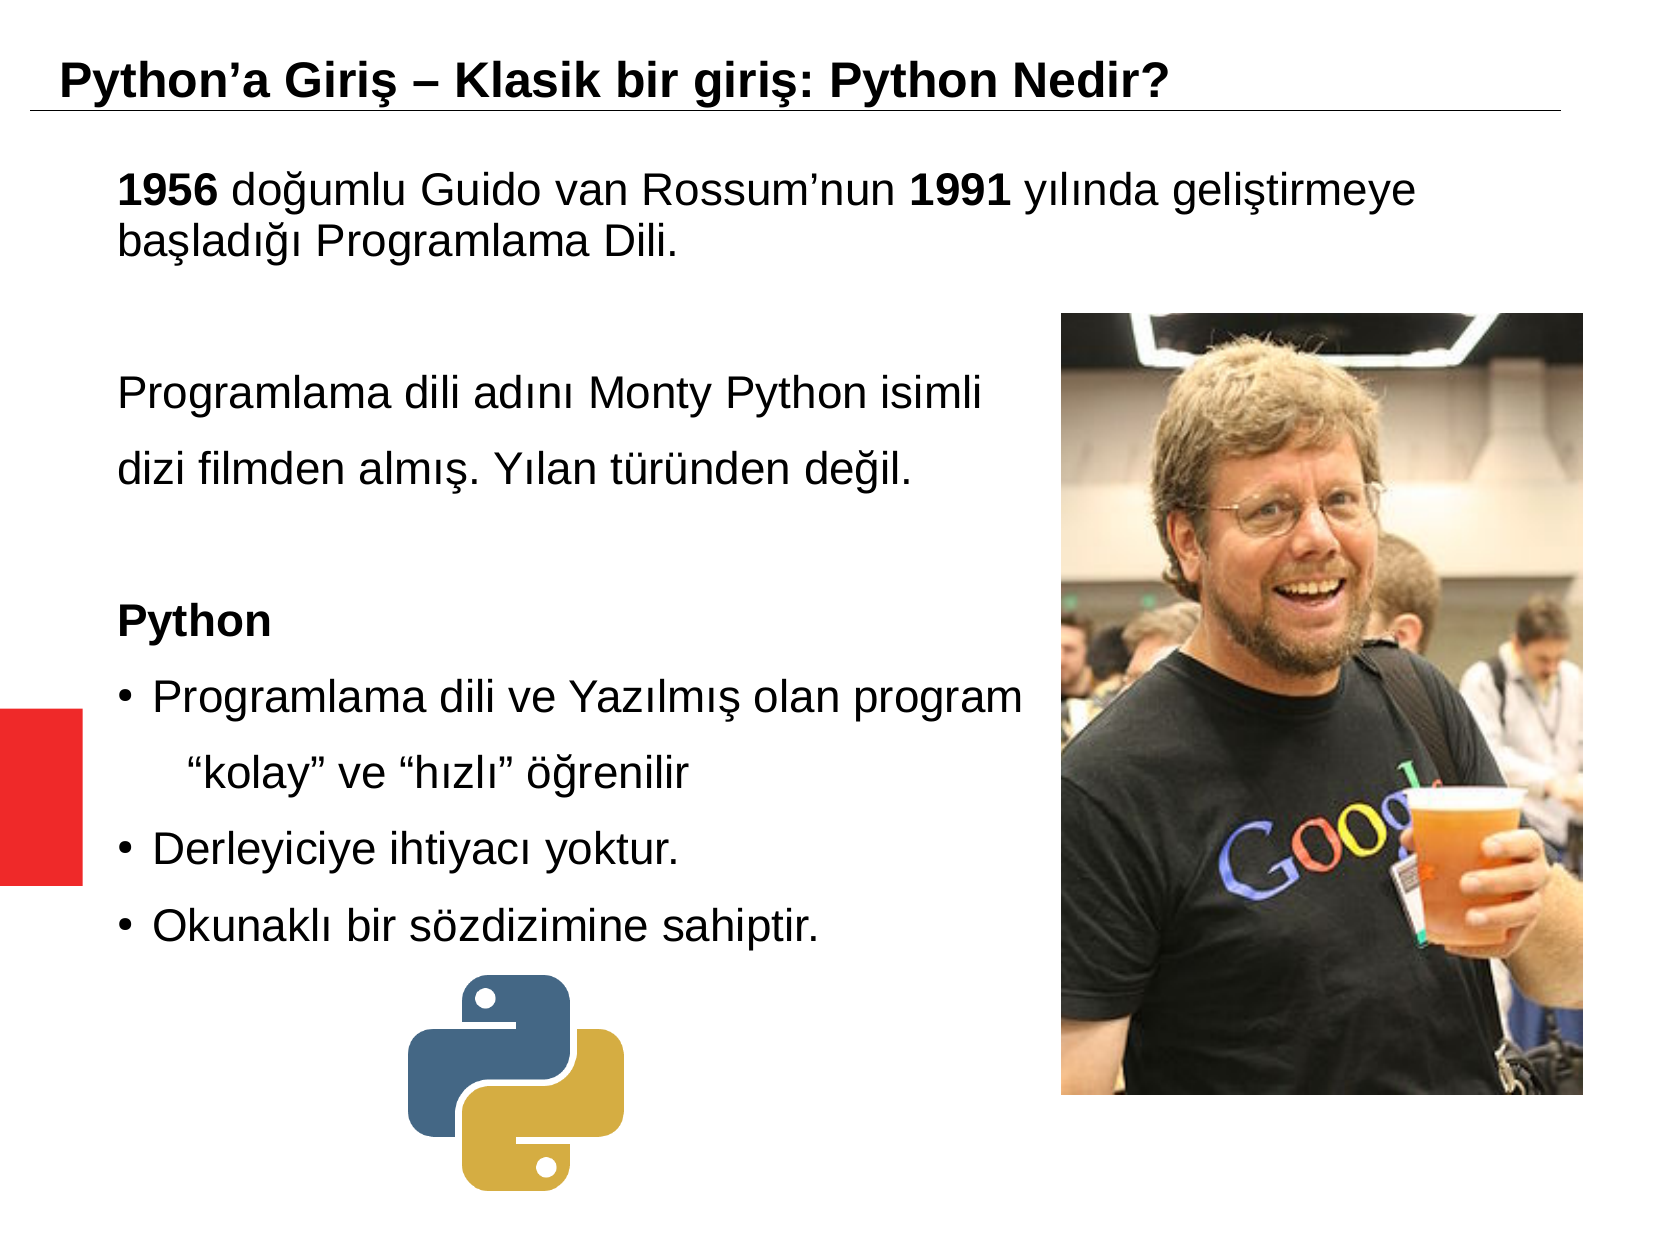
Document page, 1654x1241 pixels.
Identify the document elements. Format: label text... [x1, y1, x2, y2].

picture [389, 960, 646, 1216]
text_box 1956 doğumlu Guido van Rossum’nun 1991 yılında geliştirmeye başladığı Programlama Dili. Programlama dili adını Monty Python isimli dizi filmden almış. Yılan türünden değil. Python Programlama dili ve Yazılmış olan program “kolay” ve “hızlı” öğrenilir Derleyiciye ihtiyacı yoktur. Okunaklı bir sözdizimine sahiptir. [102, 156, 1481, 1159]
text_box Python’a Giriş – Klasik bir giriş: Python Nedir? [45, 111, 1501, 116]
text_box Python’a Giriş – Klasik bir giriş: Python Nedir? [45, 45, 1501, 110]
picture [1061, 313, 1583, 1096]
